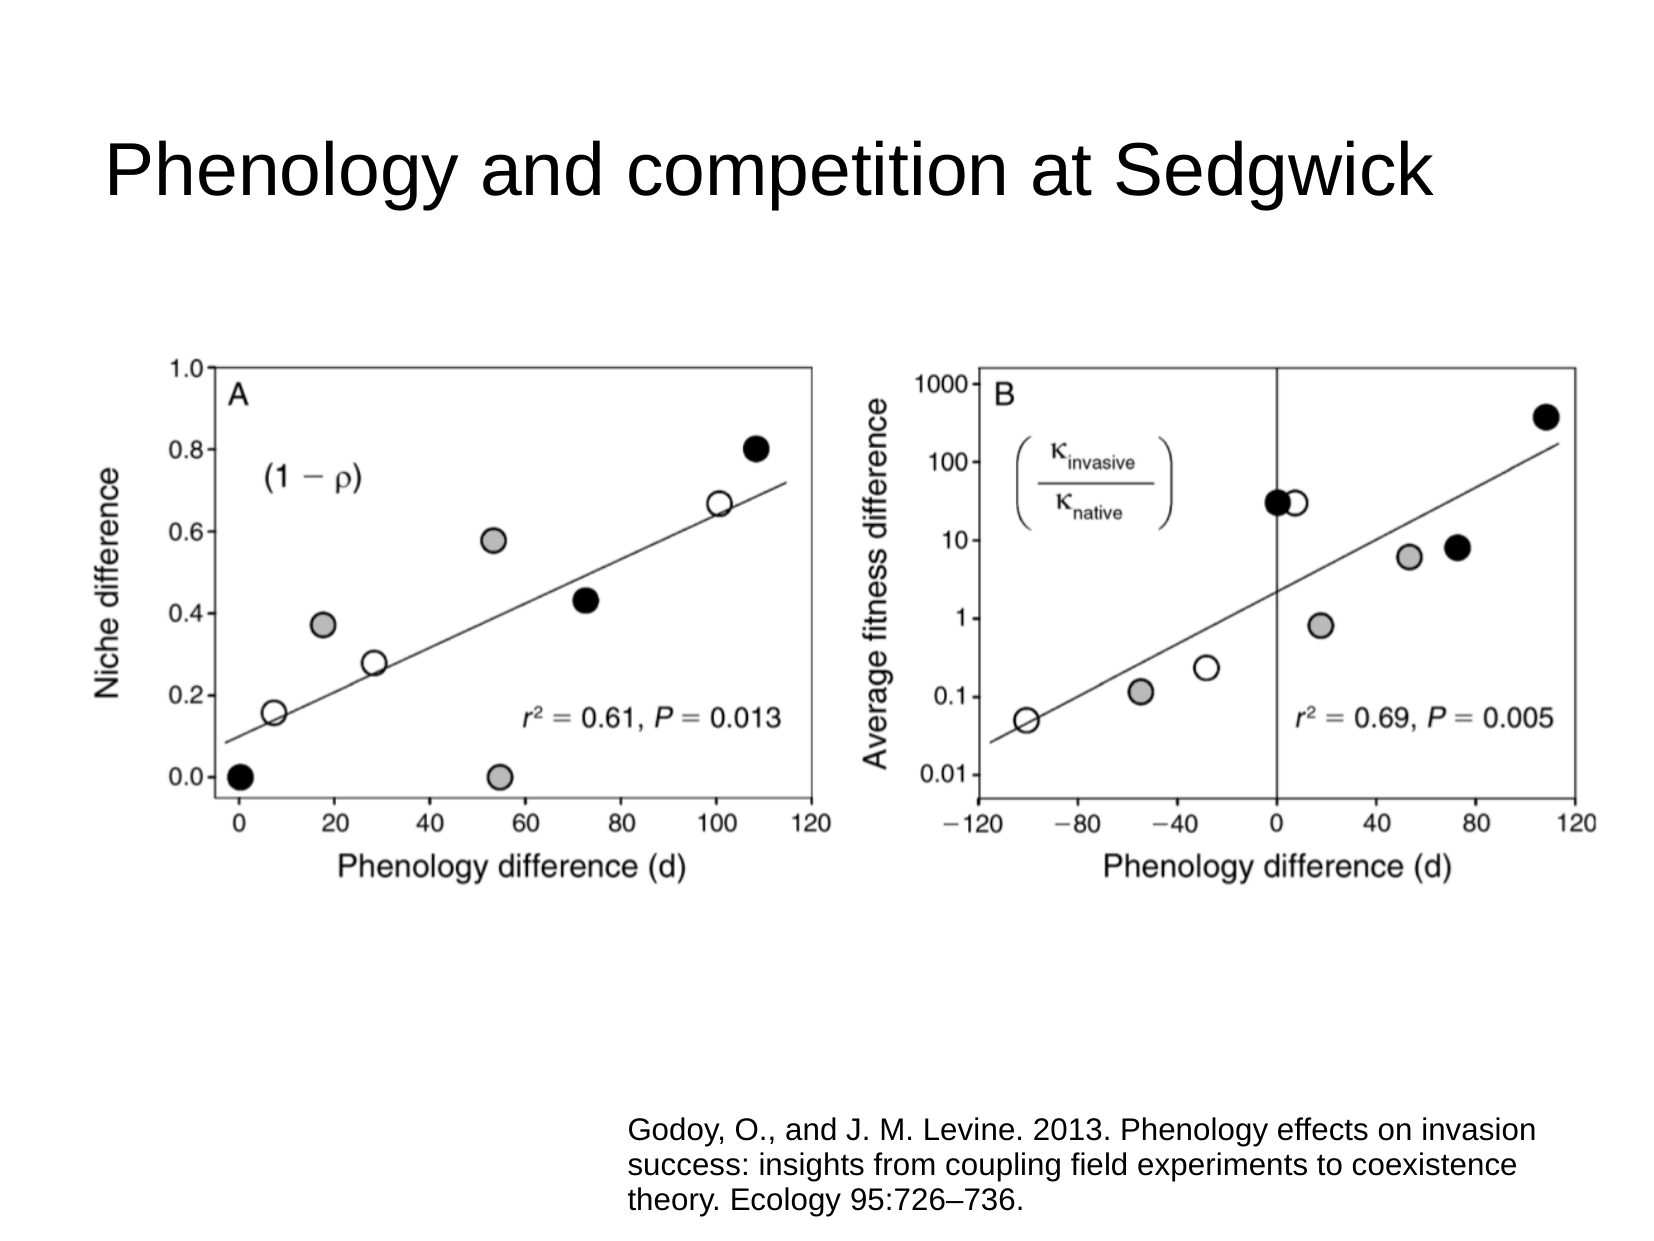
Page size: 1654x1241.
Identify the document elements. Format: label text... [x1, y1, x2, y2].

picture [30, 329, 1654, 901]
text_box Godoy, O., and J. M. Levine. 2013. Phenology effects on invasion success: insights from coupling field experiments to coexistence theory. Ecology 95:726–736. [612, 1105, 1606, 1225]
text_box Phenology and competition at Sedgwick [90, 120, 1456, 219]
